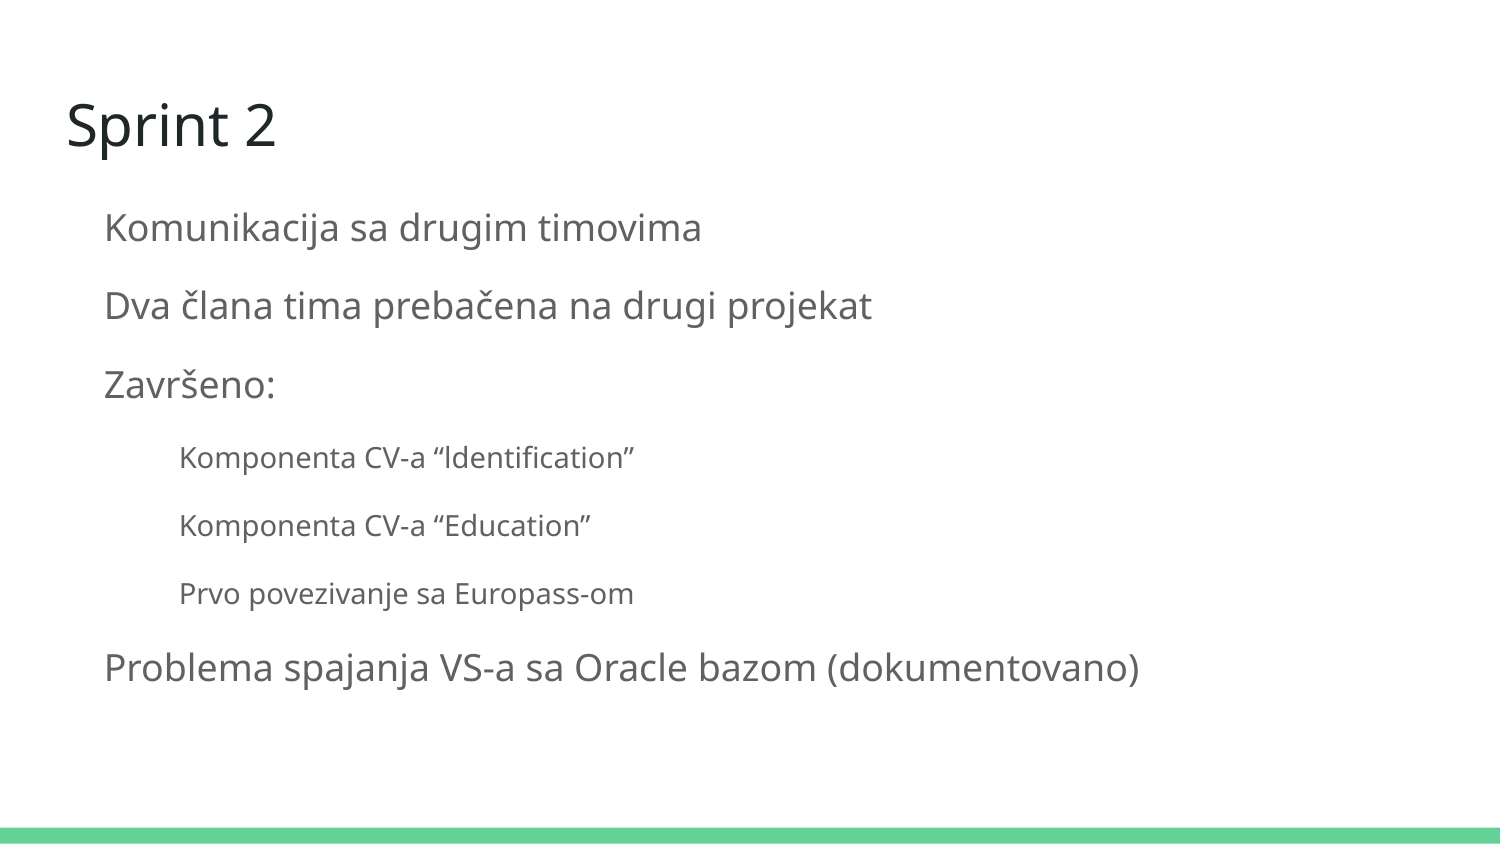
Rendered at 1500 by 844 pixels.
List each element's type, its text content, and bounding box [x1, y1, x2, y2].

list Komunikacija sa drugim timovima Dva člana tima prebačena na drugi projekat Završeno: Komponenta CV-a “ldentification” Komponenta CV-a “Education” Prvo povezivanje sa Europass-om Problema spajanja VS-a sa Oracle bazom (dokumentovano) [51, 189, 1449, 750]
title Sprint 2 [51, 72, 1449, 167]
